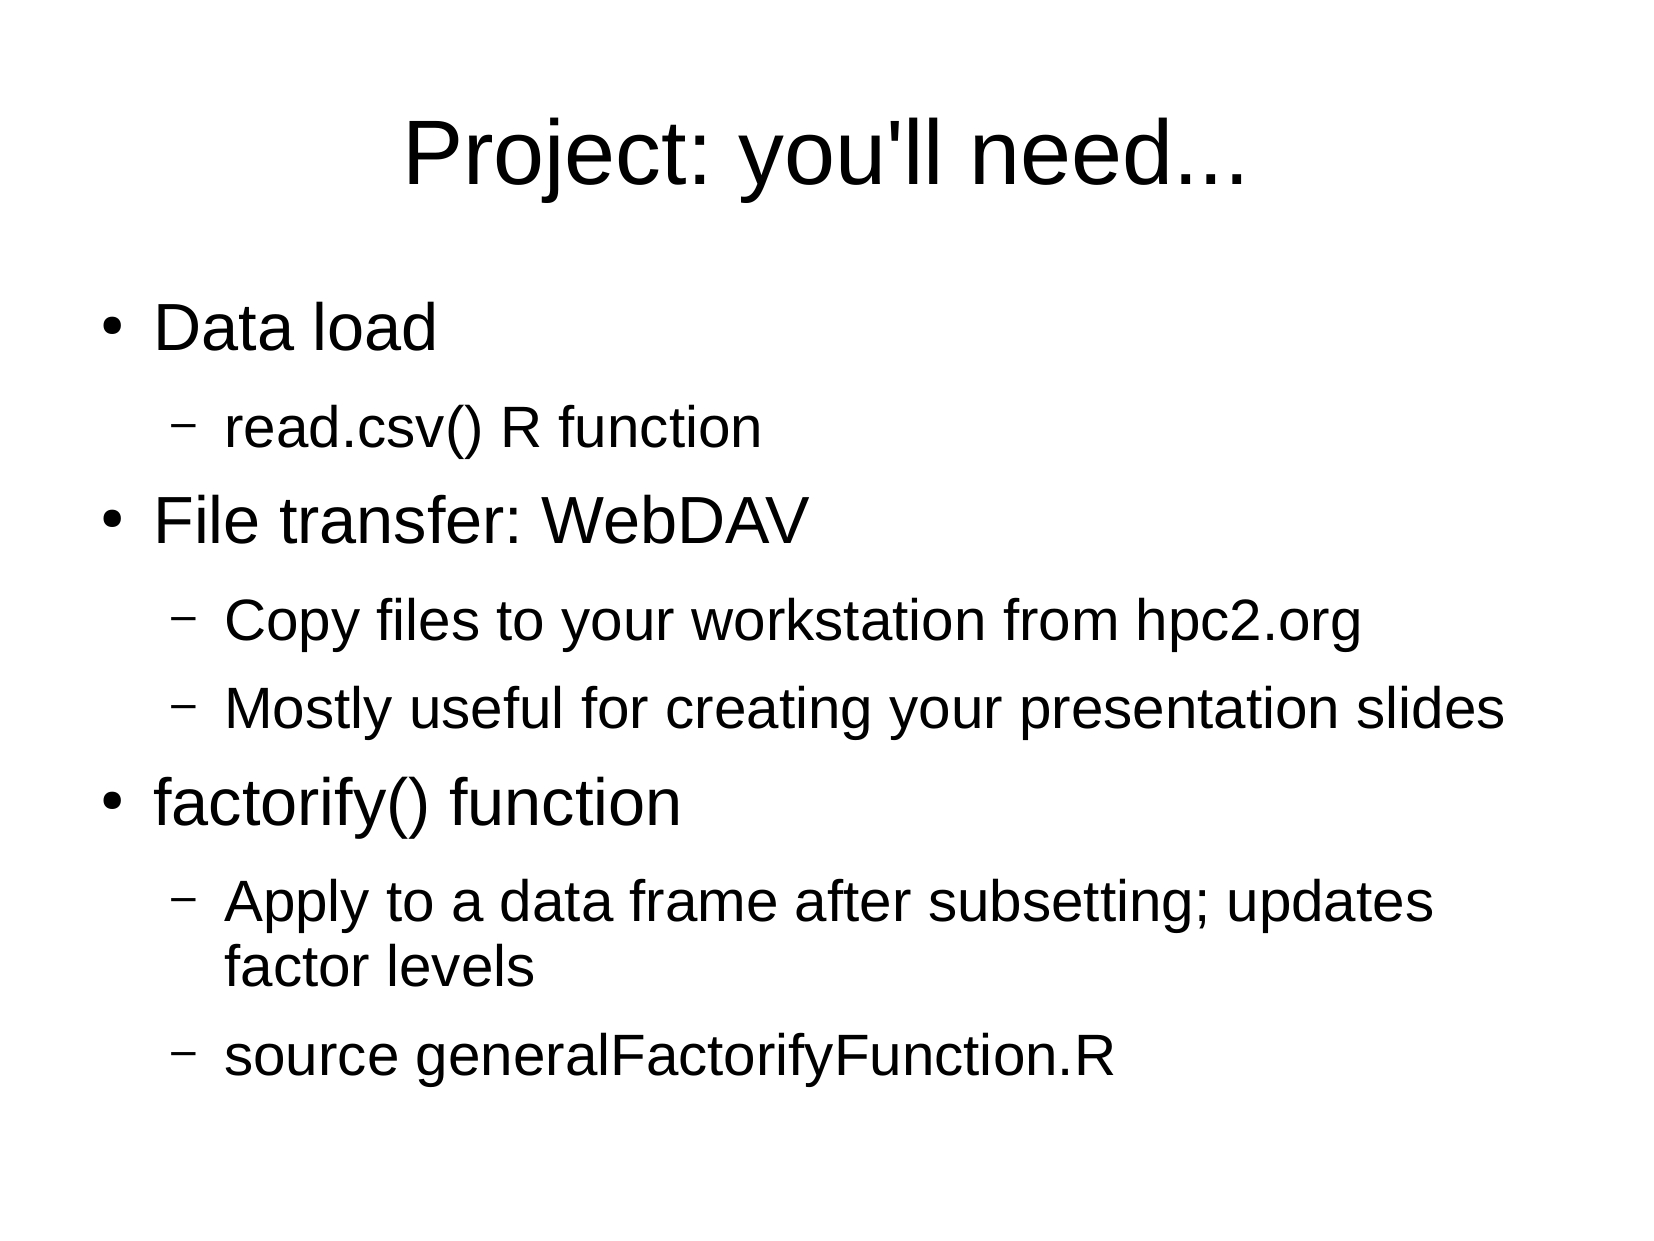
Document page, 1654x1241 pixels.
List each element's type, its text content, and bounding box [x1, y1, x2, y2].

title Project: you'll need... [82, 49, 1571, 257]
list Data load read.csv() R function File transfer: WebDAV Copy files to your workstation from hpc2.org Mostly useful for creating your presentation slides factorify() function Apply to a data frame after subsetting; updates factor levels source generalFactorifyFunction.R [82, 290, 1538, 1216]
